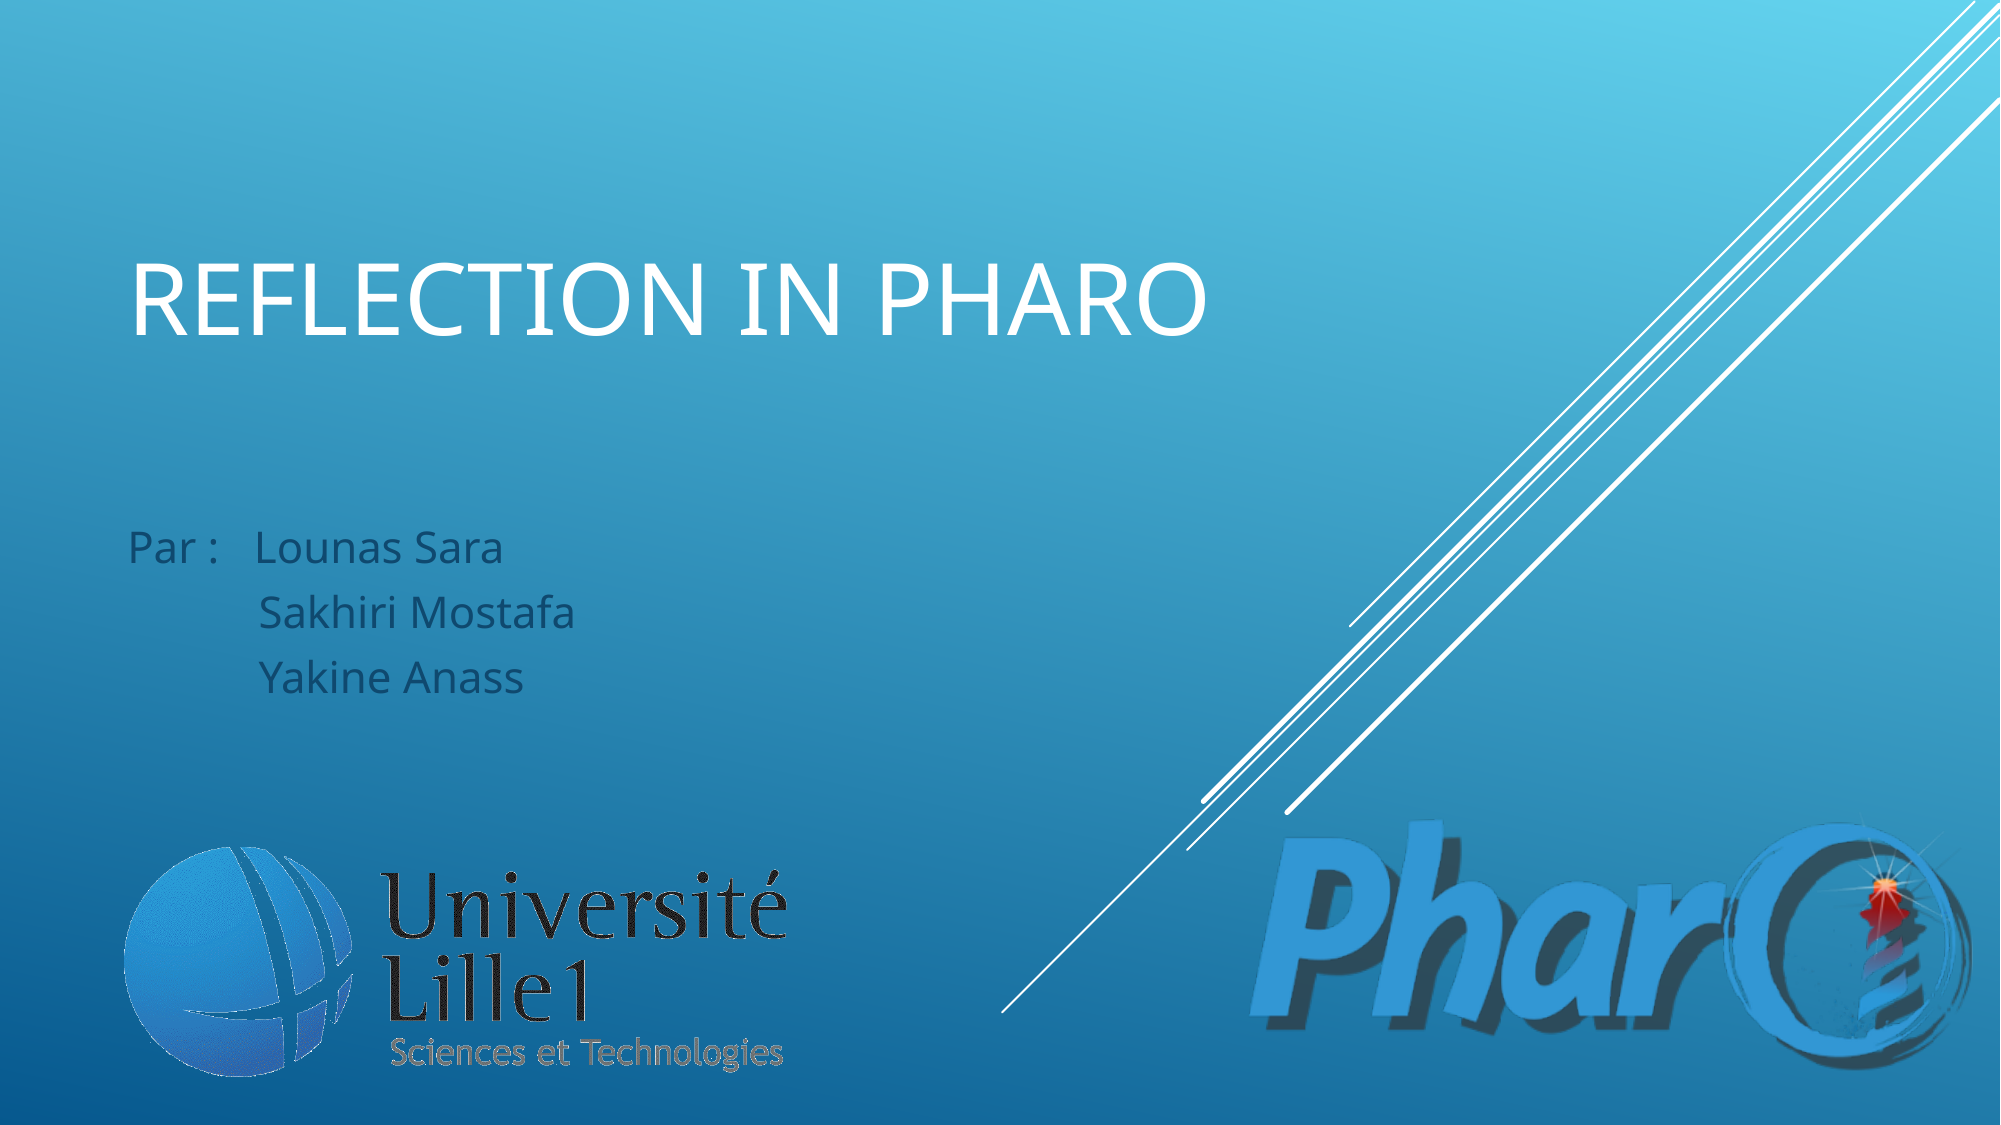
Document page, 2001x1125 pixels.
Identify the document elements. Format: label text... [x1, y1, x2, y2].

picture [1248, 812, 1957, 1059]
subtitle Par : Lounas Sara Sakhiri Mostafa Yakine Anass [112, 512, 1069, 744]
picture [82, 780, 843, 1125]
title REFLECTION in pharo [112, 196, 1425, 363]
